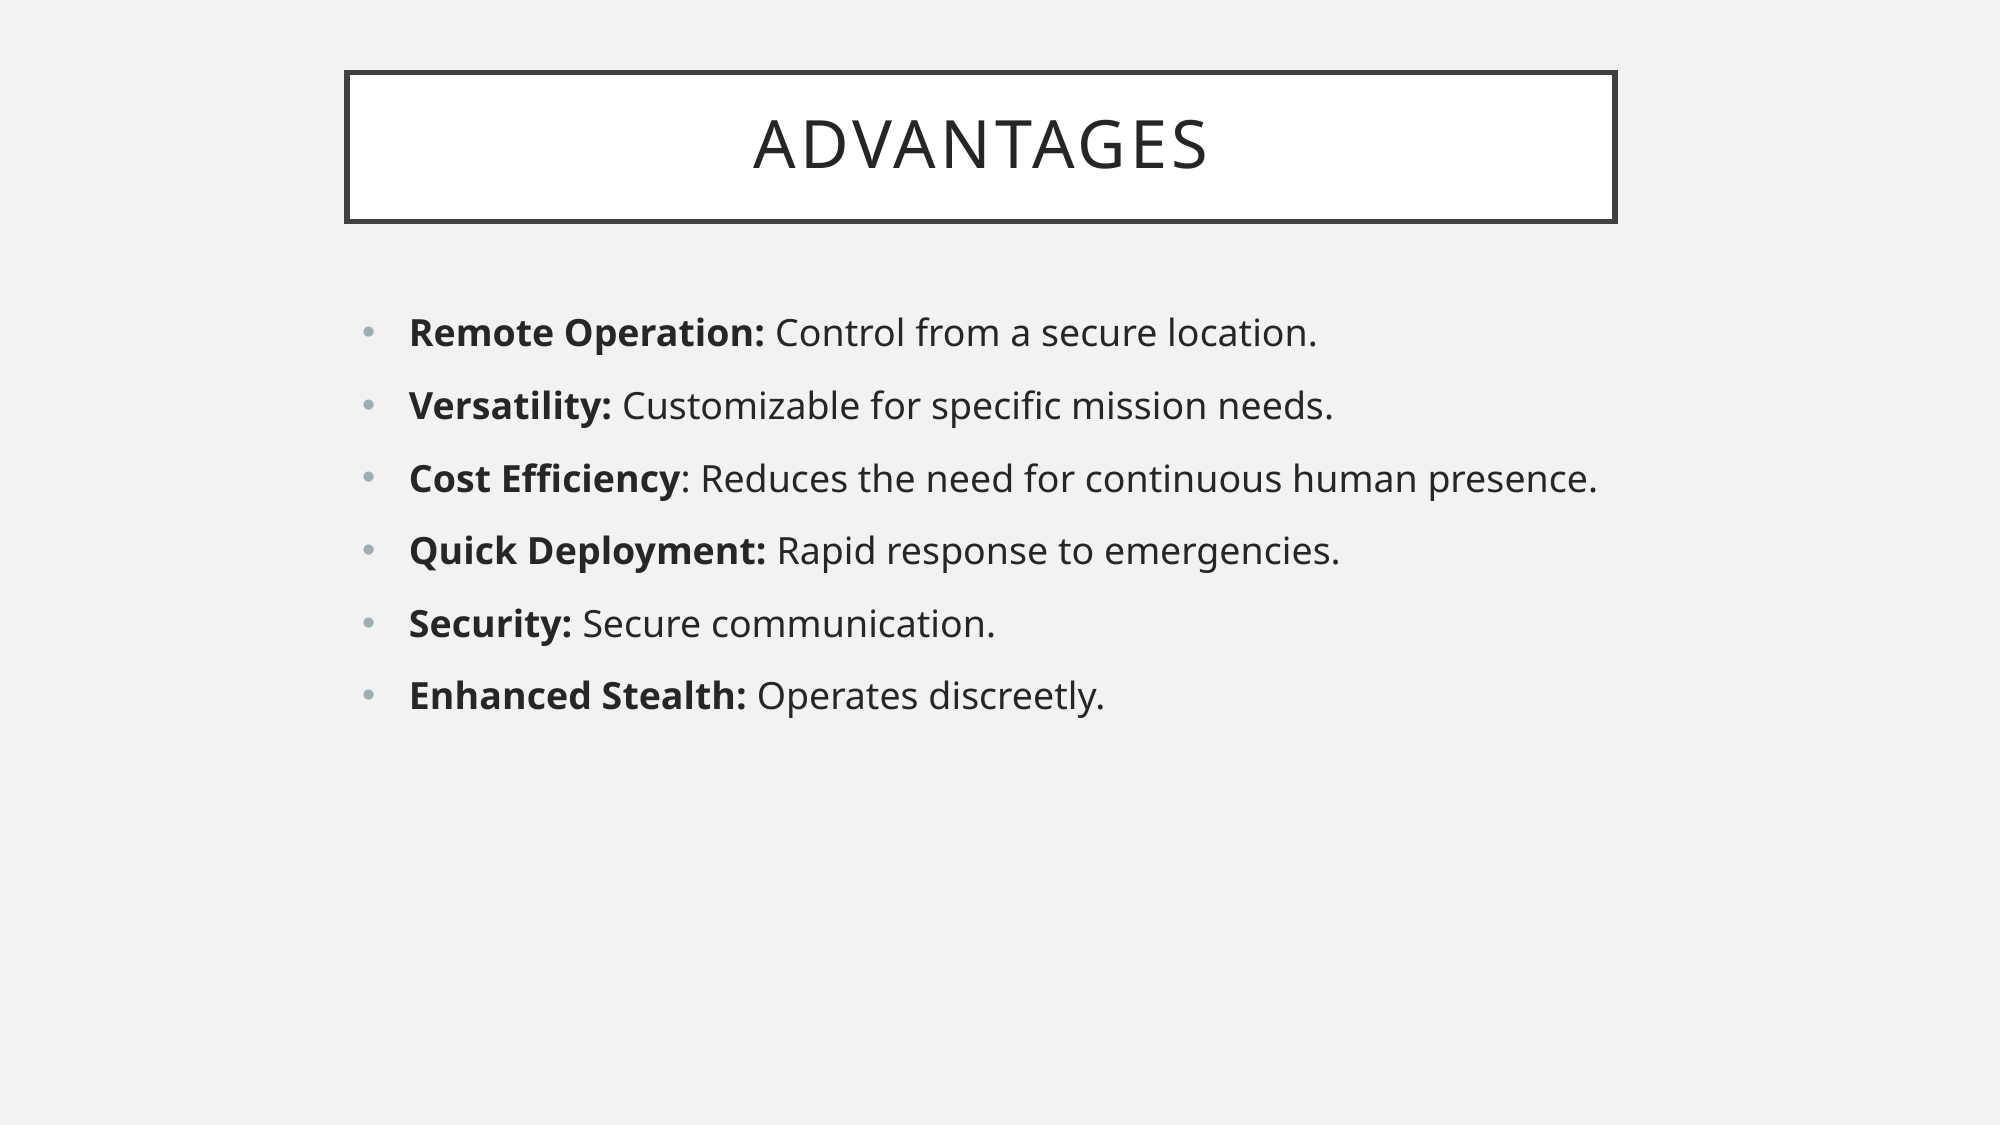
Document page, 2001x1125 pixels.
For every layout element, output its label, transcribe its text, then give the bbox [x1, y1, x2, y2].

list Remote Operation: Control from a secure location. Versatility: Customizable for specific mission needs. Cost Efficiency: Reduces the need for continuous human presence. Quick Deployment: Rapid response to emergencies. Security: Secure communication. Enhanced Stealth: Operates discreetly. [347, 295, 1615, 830]
title ADVANTAGES [347, 72, 1615, 222]
